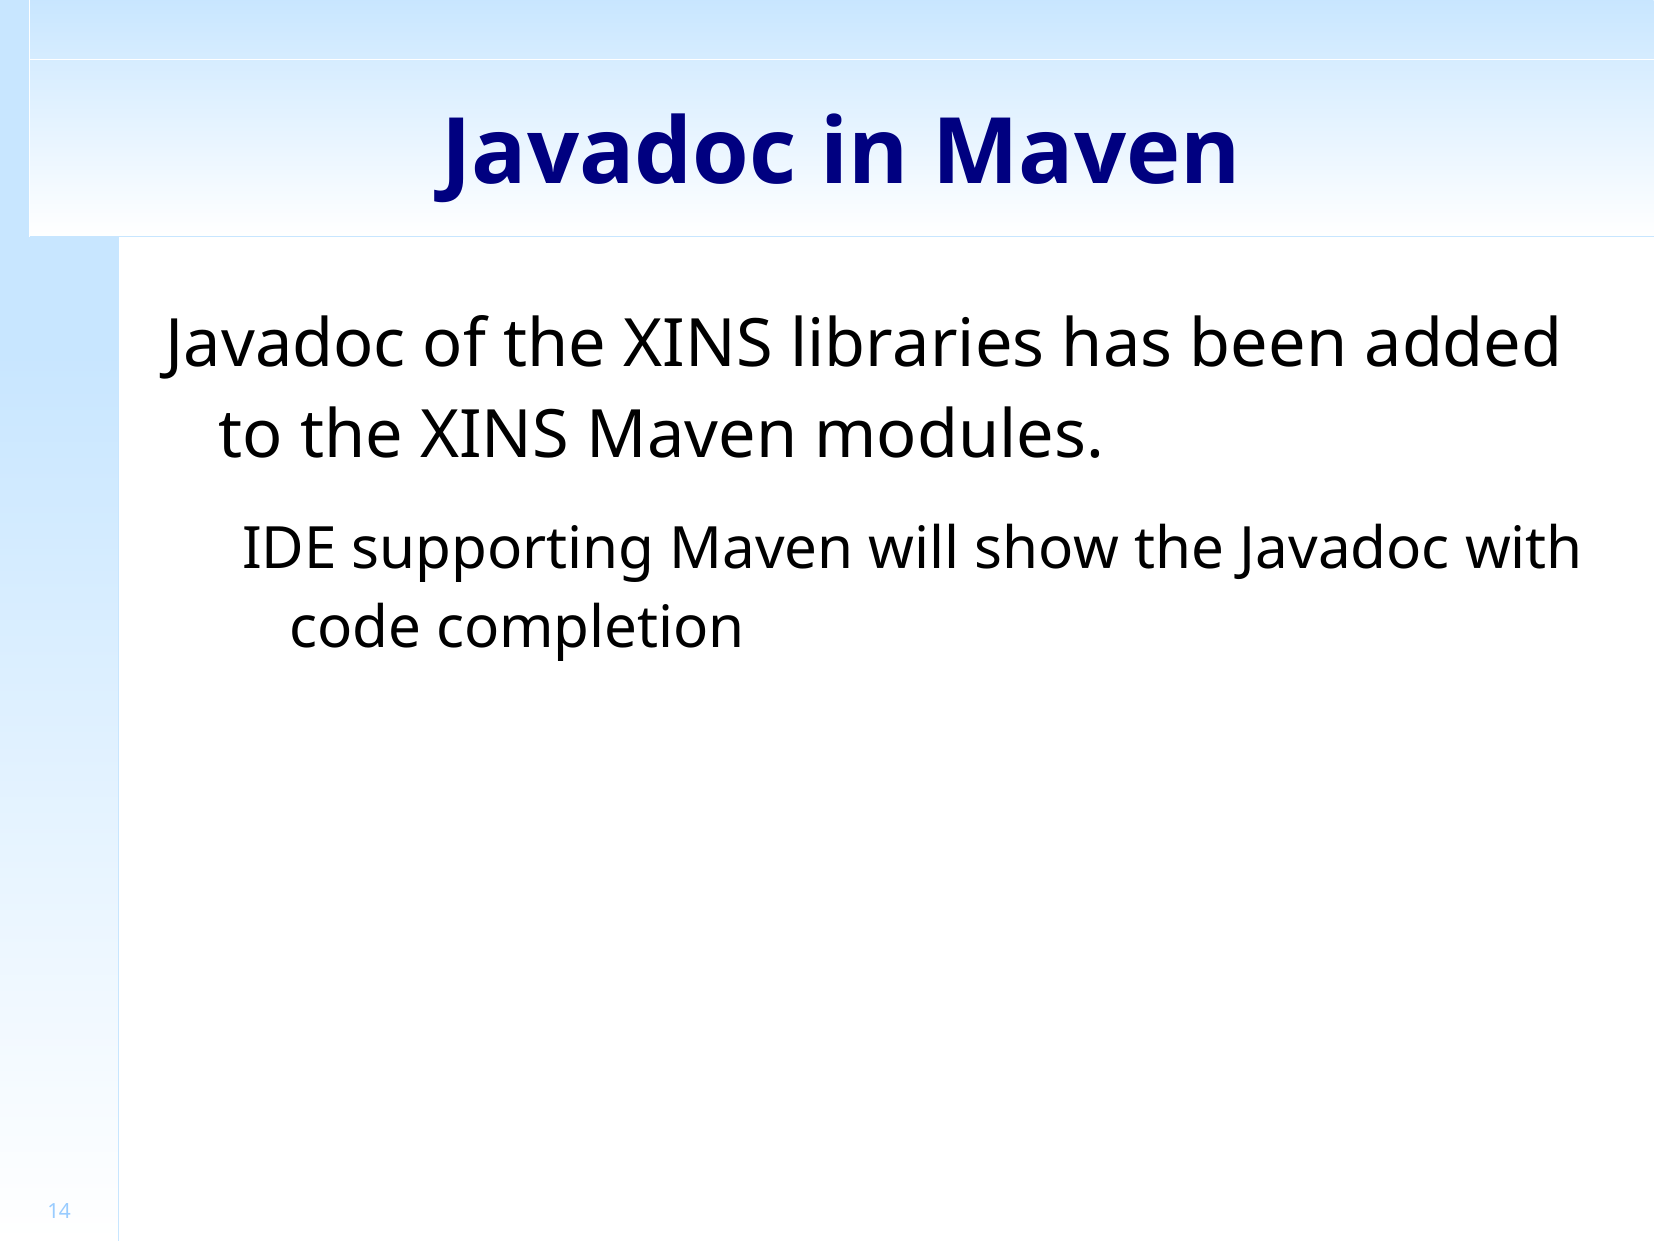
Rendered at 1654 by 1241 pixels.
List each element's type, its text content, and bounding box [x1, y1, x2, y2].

list Javadoc of the XINS libraries has been added to the XINS Maven modules. IDE supporting Maven will show the Javadoc with code completion [147, 295, 1625, 1182]
title Javadoc in Maven [29, 59, 1654, 237]
